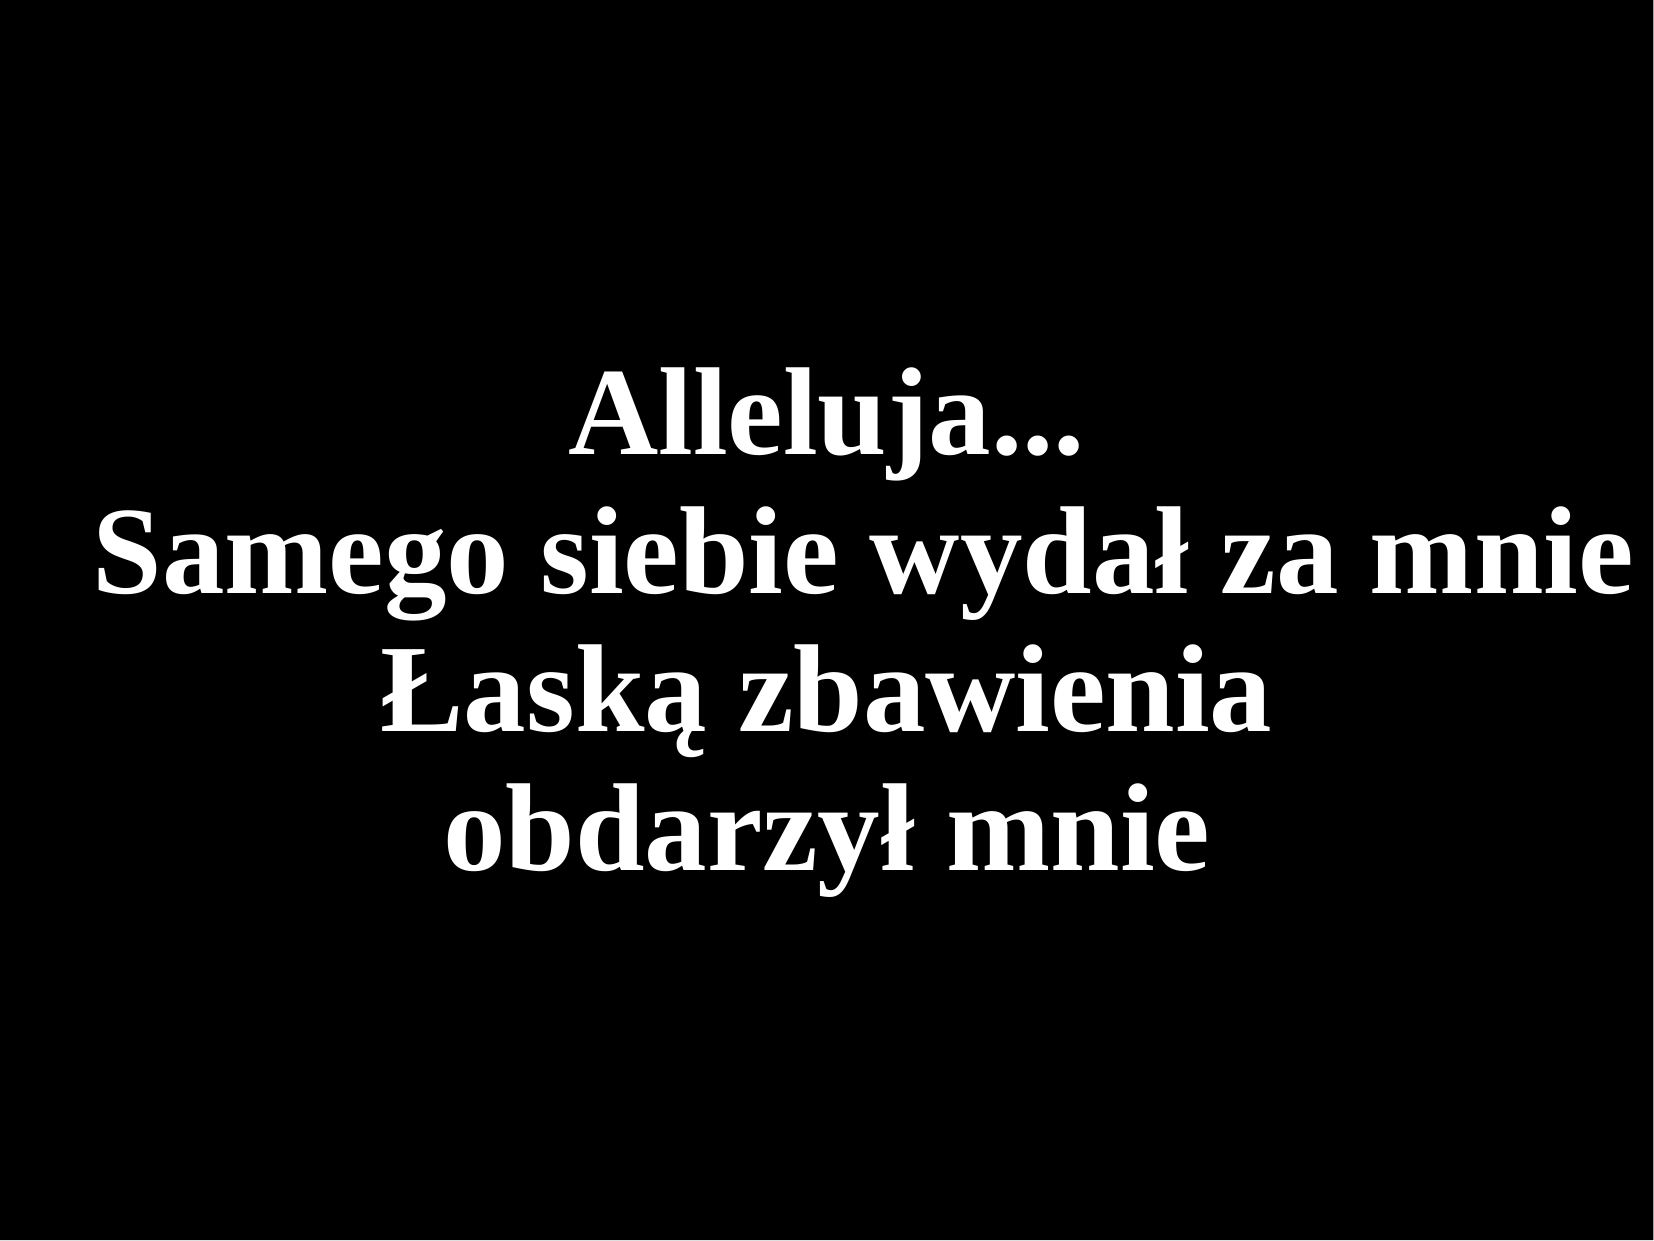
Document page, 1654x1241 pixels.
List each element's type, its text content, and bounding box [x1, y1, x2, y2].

title Alleluja... Samego siebie wydał za mnie Łaską zbawienia obdarzył mnie [0, 0, 1654, 1241]
